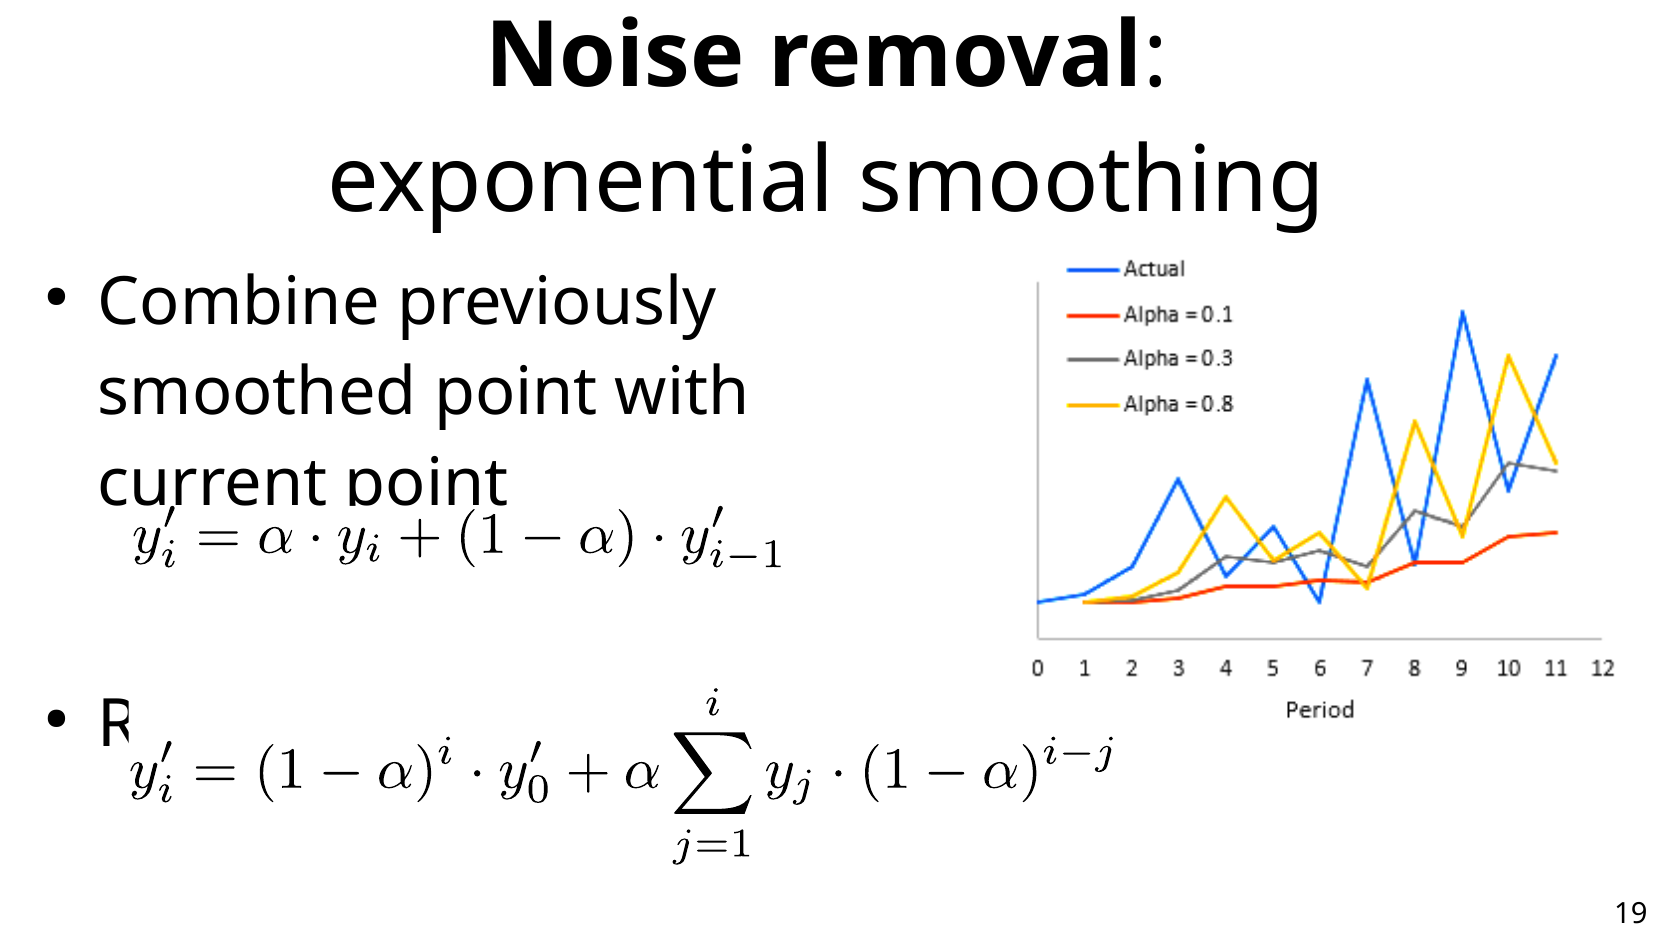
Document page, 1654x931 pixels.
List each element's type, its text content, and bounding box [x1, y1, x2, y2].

title Noise removal: exponential smoothing [82, 1, 1571, 226]
text_box [131, 505, 785, 572]
list Combine previously smoothed point with current point Recursively substituting [26, 253, 1055, 829]
text_box [128, 688, 1117, 865]
picture [1051, 243, 1620, 745]
